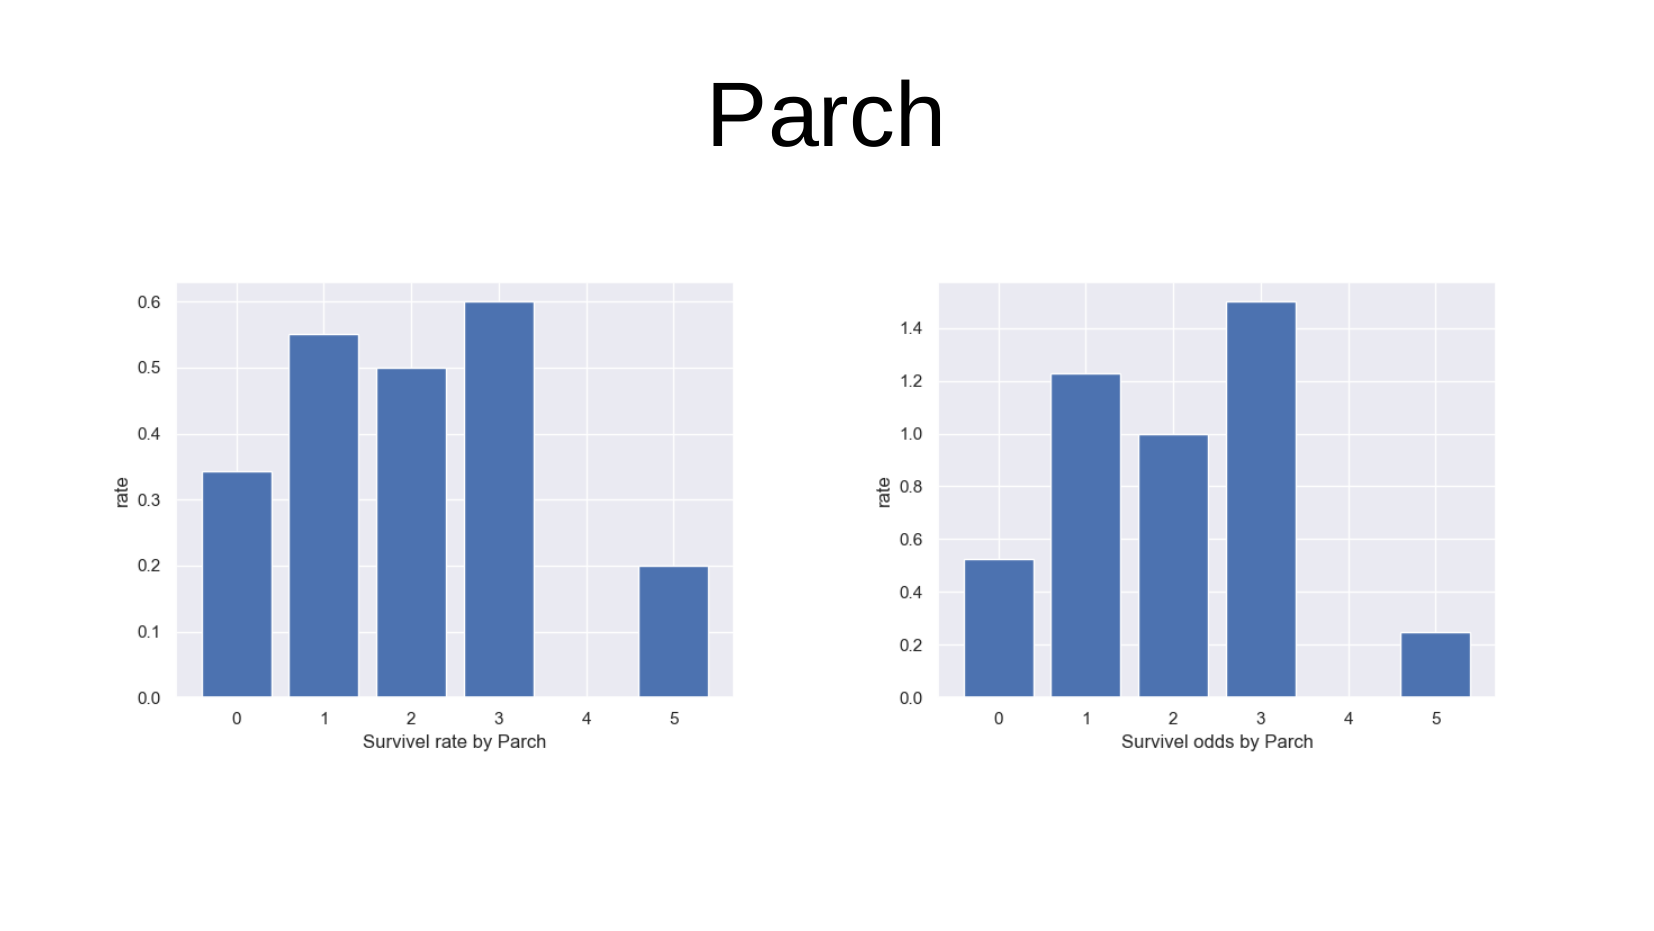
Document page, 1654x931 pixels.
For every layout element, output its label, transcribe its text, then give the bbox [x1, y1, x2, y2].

picture [86, 217, 806, 758]
picture [848, 217, 1568, 758]
title Parch [82, 37, 1571, 193]
